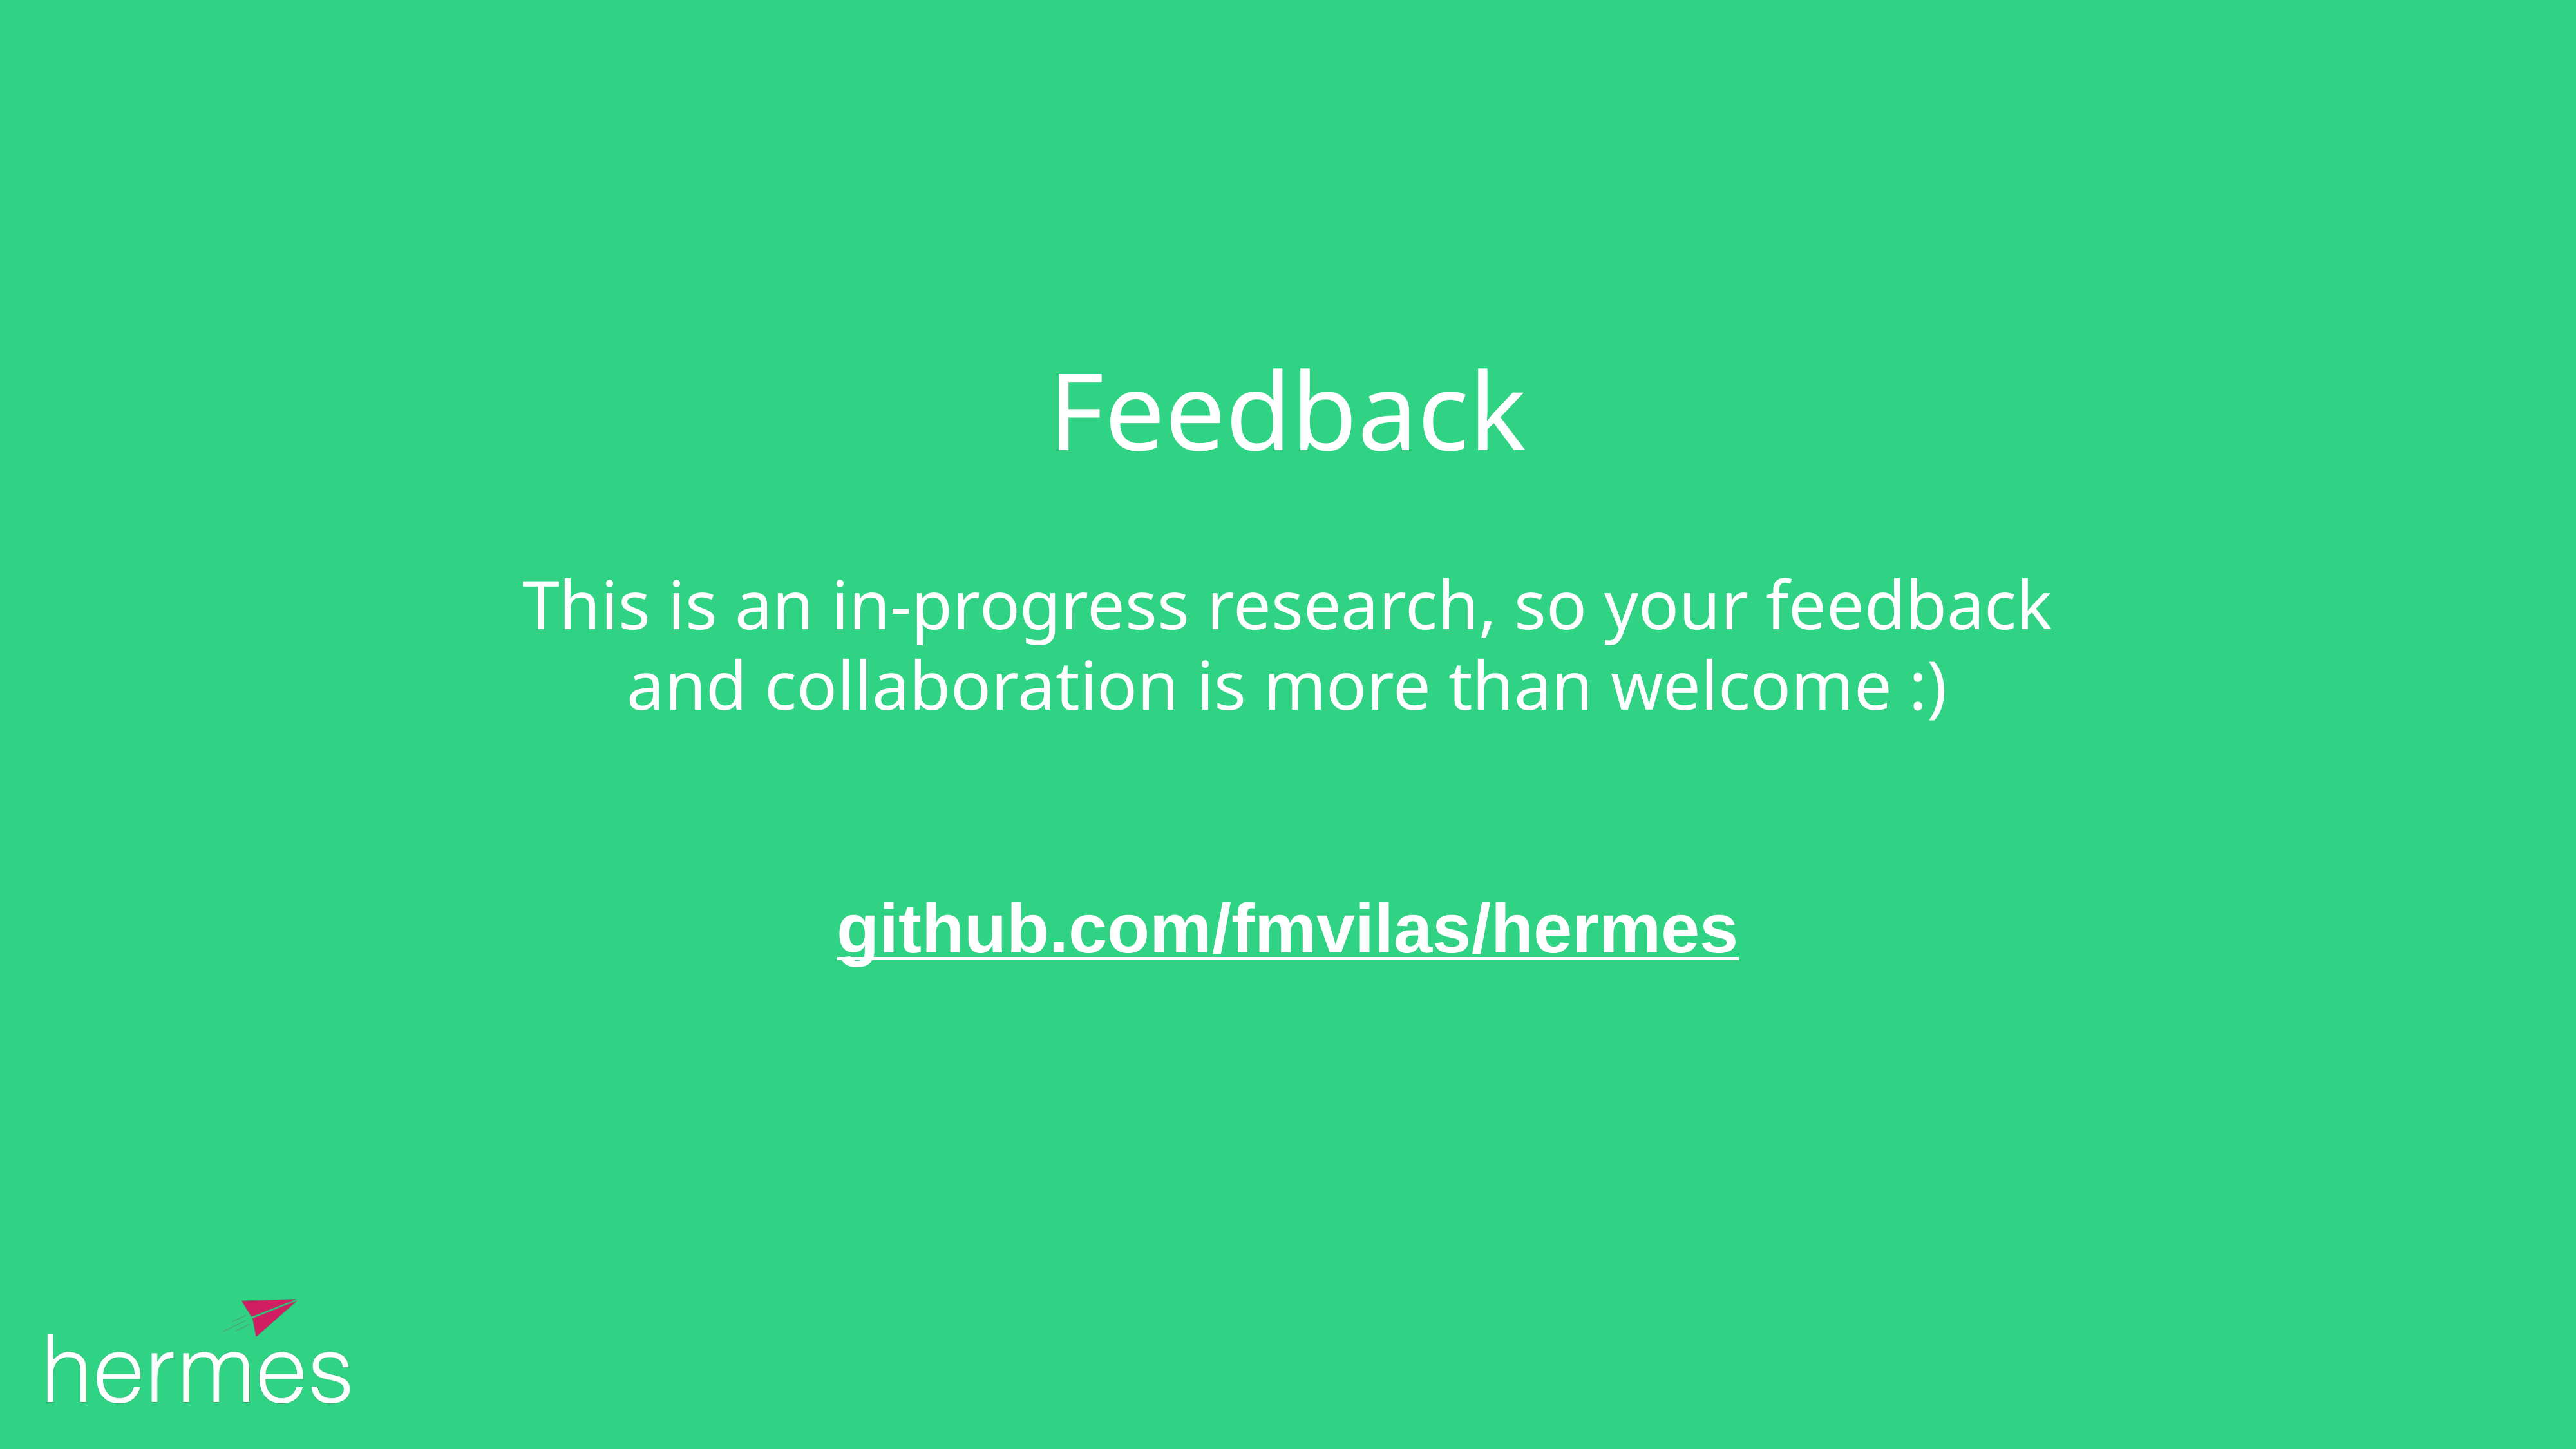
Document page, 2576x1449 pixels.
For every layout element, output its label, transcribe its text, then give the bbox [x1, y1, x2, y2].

text_box Feedback [1043, 337, 1533, 478]
text_box This is an in-progress research, so your feedback and collaboration is more than welcome :) github.com/fmvilas/hermes [516, 557, 2060, 972]
picture [31, 1282, 364, 1439]
